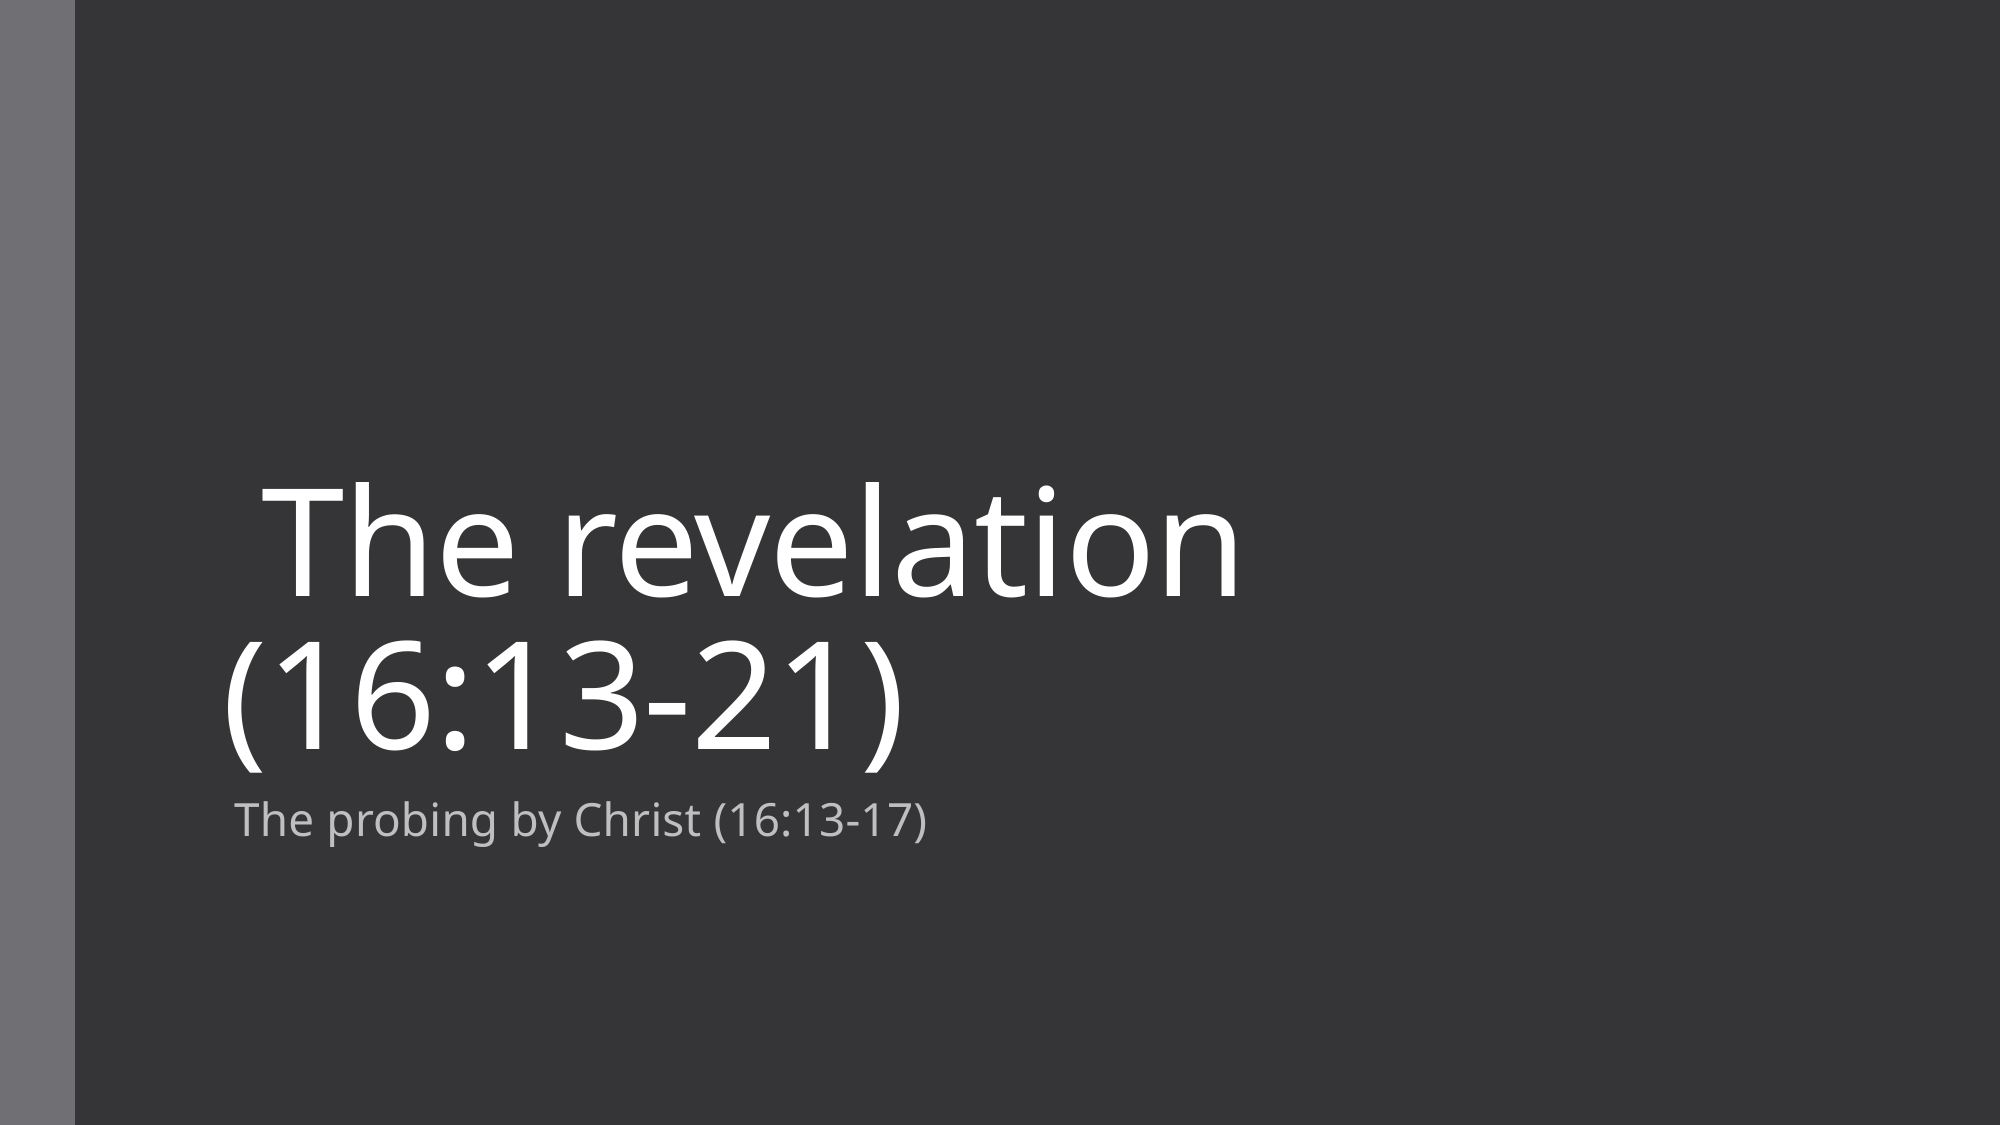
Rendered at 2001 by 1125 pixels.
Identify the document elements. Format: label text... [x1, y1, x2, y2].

title The revelation (16:13-21) [206, 124, 1752, 787]
subtitle The probing by Christ (16:13-17) [206, 787, 1752, 1066]
